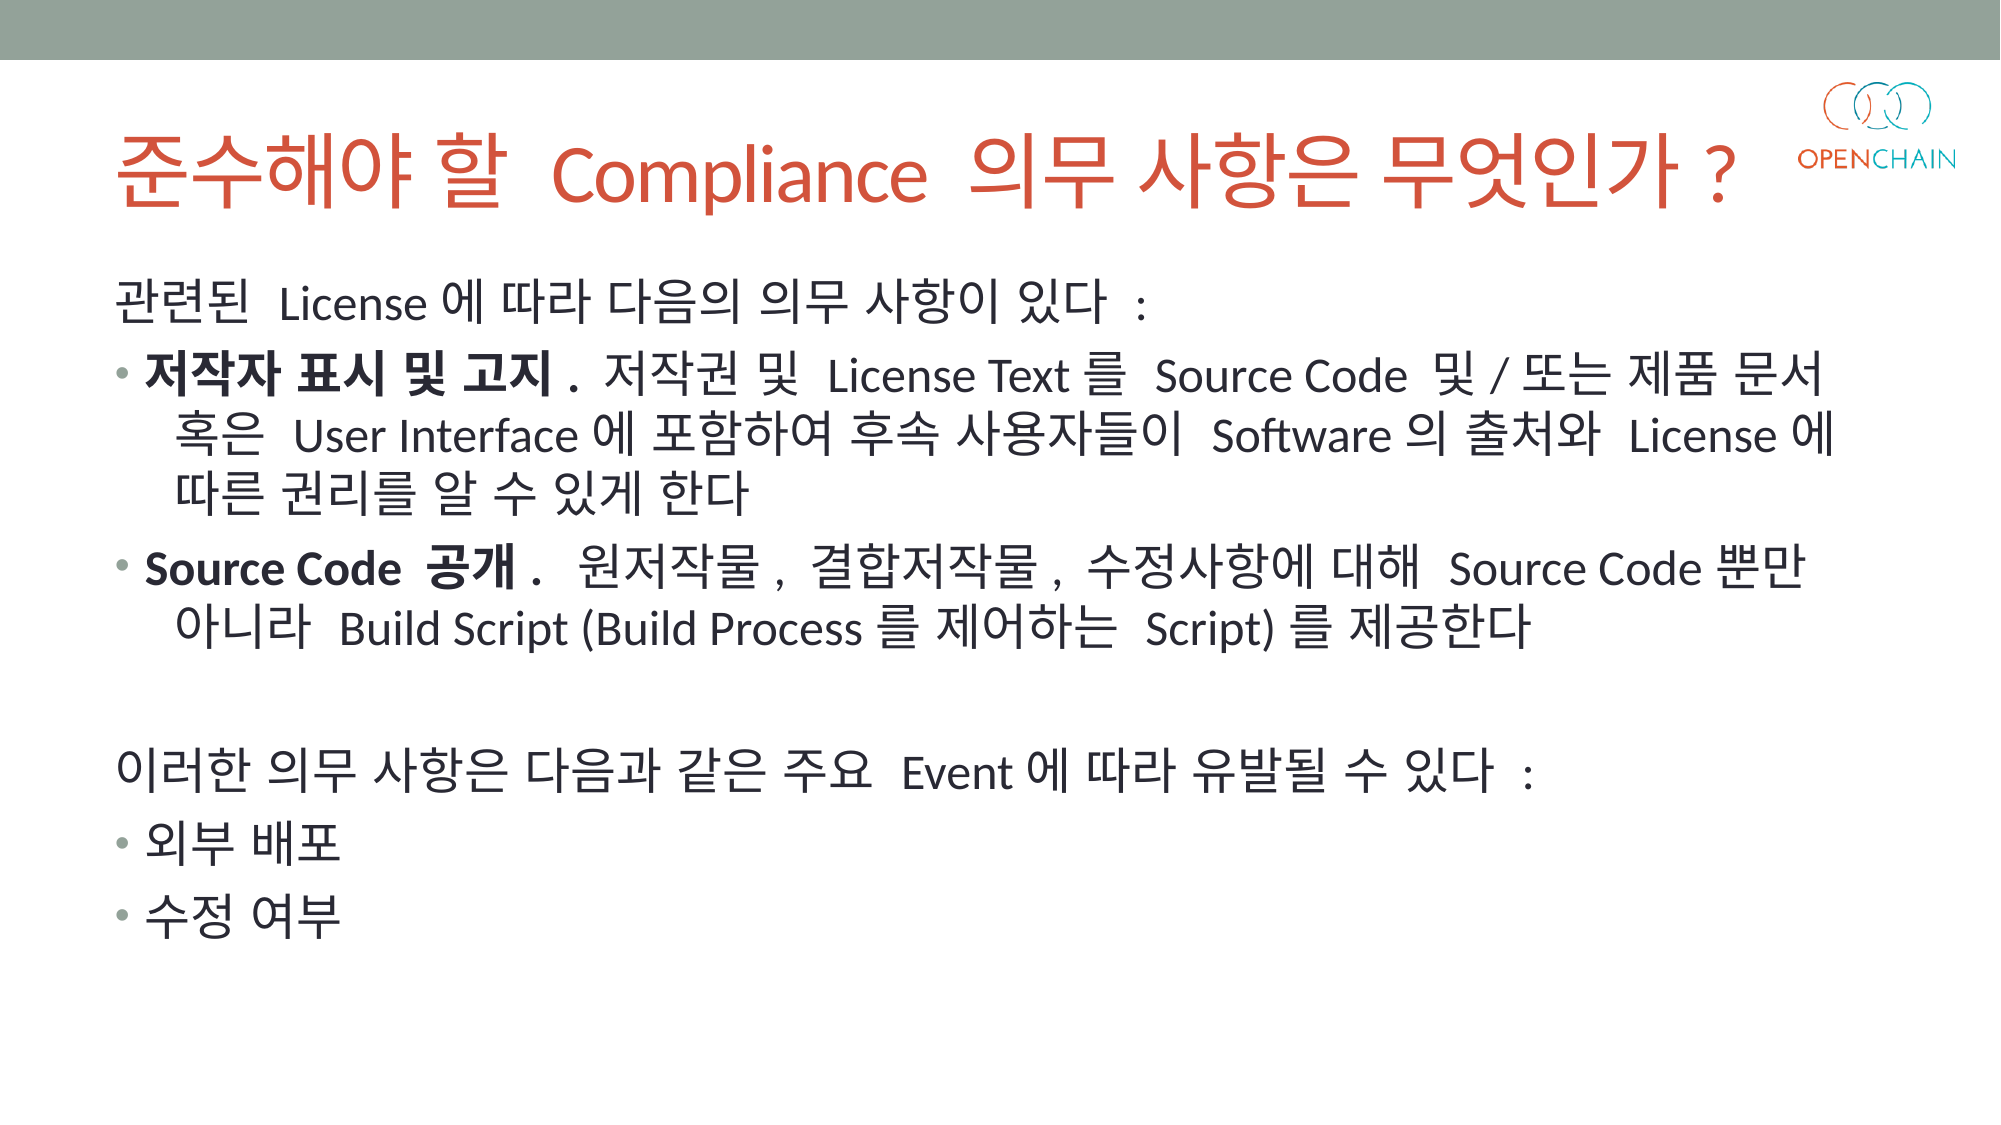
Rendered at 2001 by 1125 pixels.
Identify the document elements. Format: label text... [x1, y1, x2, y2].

title 준수해야 할 Compliance 의무 사항은 무엇인가? [99, 87, 1900, 251]
list 관련된 License에 따라 다음의 의무 사항이 있다 : 저작자 표시 및 고지. 저작권 및 License Text를 Source Code 및/또는 제품 문서 혹은 User Interface에 포함하여 후속 사용자들이 Software의 출처와 License에 따른 권리를 알 수 있게 한다 Source Code 공개. 원저작물, 결합저작물, 수정사항에 대해 Source Code뿐만 아니라 Build Script (Build Process를 제어하는 Script)를 제공한다 이러한 의무 사항은 다음과 같은 주요 Event에 따라 유발될 수 있다 : 외부 배포 수정 여부 [99, 262, 1900, 1063]
